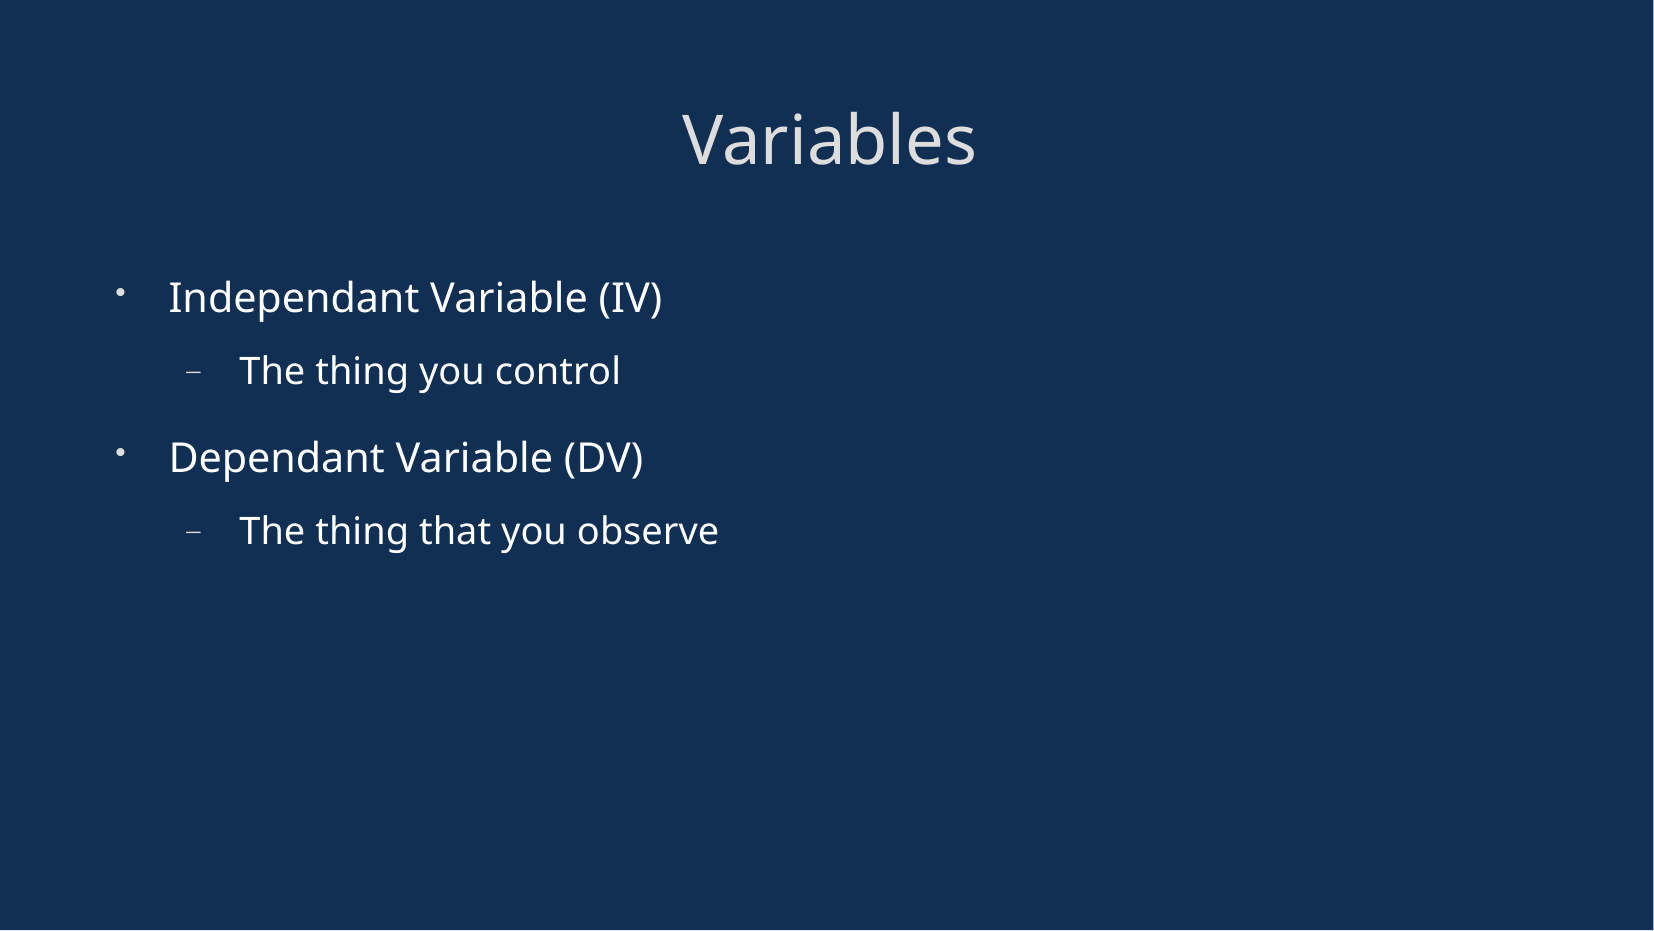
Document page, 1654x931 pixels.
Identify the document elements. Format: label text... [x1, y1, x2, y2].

title Variables [97, 56, 1563, 220]
list Independant Variable (IV) The thing you control Dependant Variable (DV) The thing that you observe [97, 268, 1563, 806]
